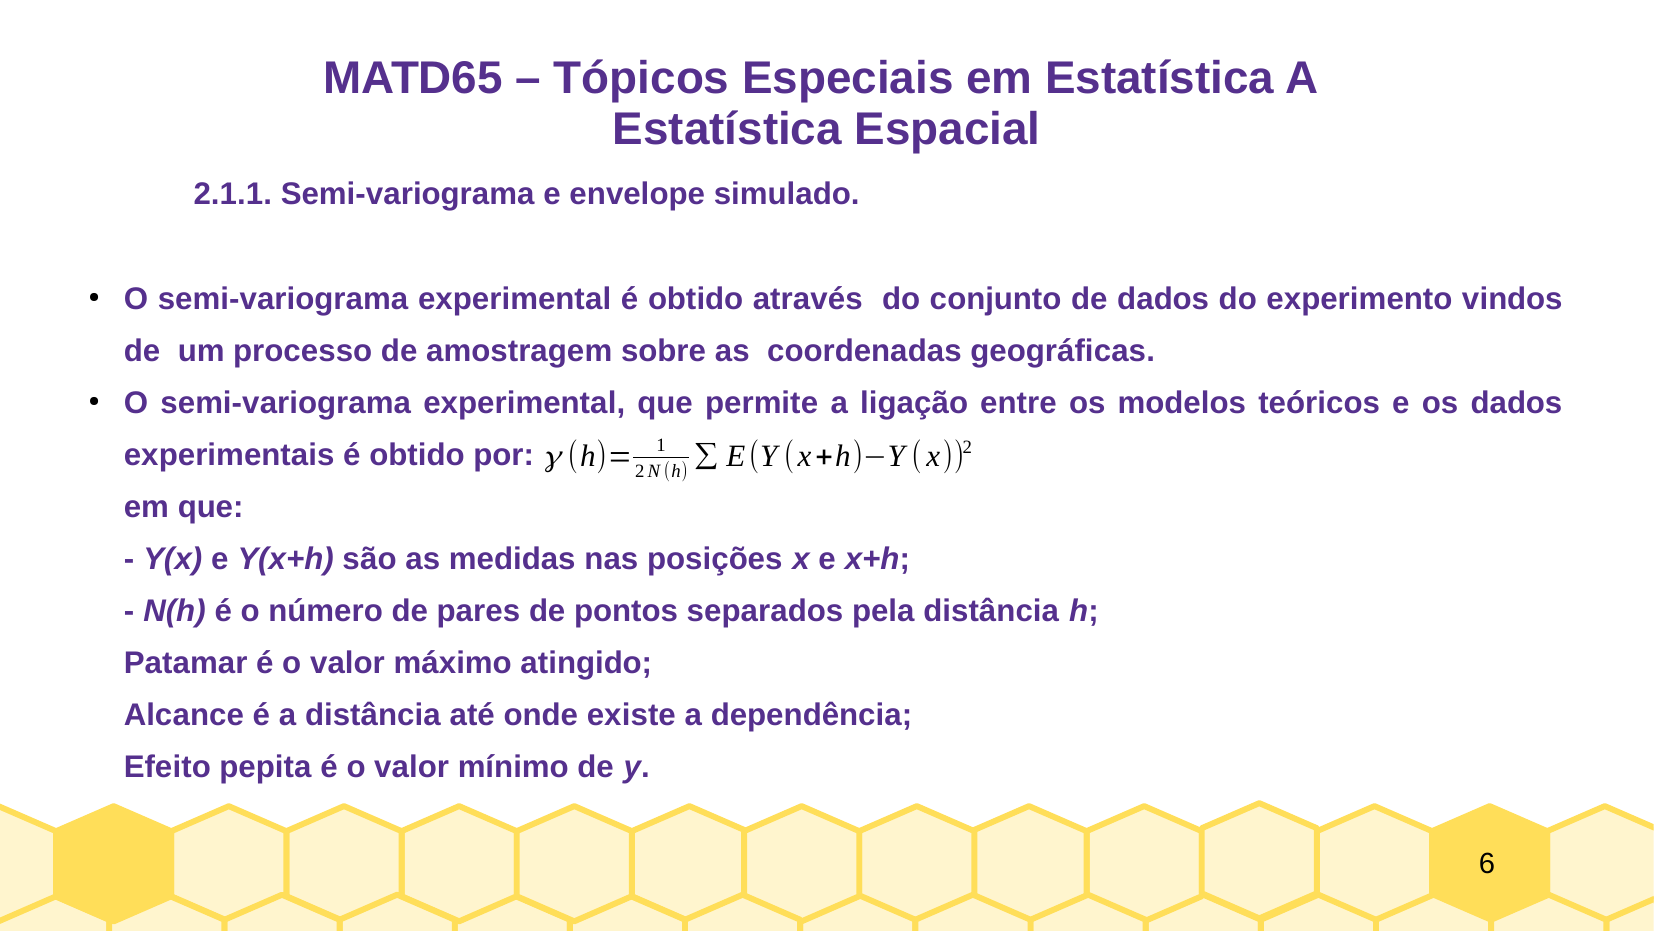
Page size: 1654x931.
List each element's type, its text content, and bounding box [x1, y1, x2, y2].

chart [536, 435, 979, 498]
list 2.1.1. Semi-variograma e envelope simulado. O semi-variograma experimental é obtido através do conjunto de dados do experimento vindos de um processo de amostragem sobre as coordenadas geográficas. O semi-variograma experimental, que permite a ligação entre os modelos teóricos e os dados experimentais é obtido por: em que: - Y(x) e Y(x+h) são as medidas nas posições x e x+h; - N(h) é o número de pares de pontos separados pela distância h; Patamar é o valor máximo atingido; Alcance é a distância até onde existe a dependência; Efeito pepita é o valor mínimo de y. [88, 159, 1565, 889]
title MATD65 – Tópicos Especiais em Estatística A Estatística Espacial [88, 29, 1565, 159]
